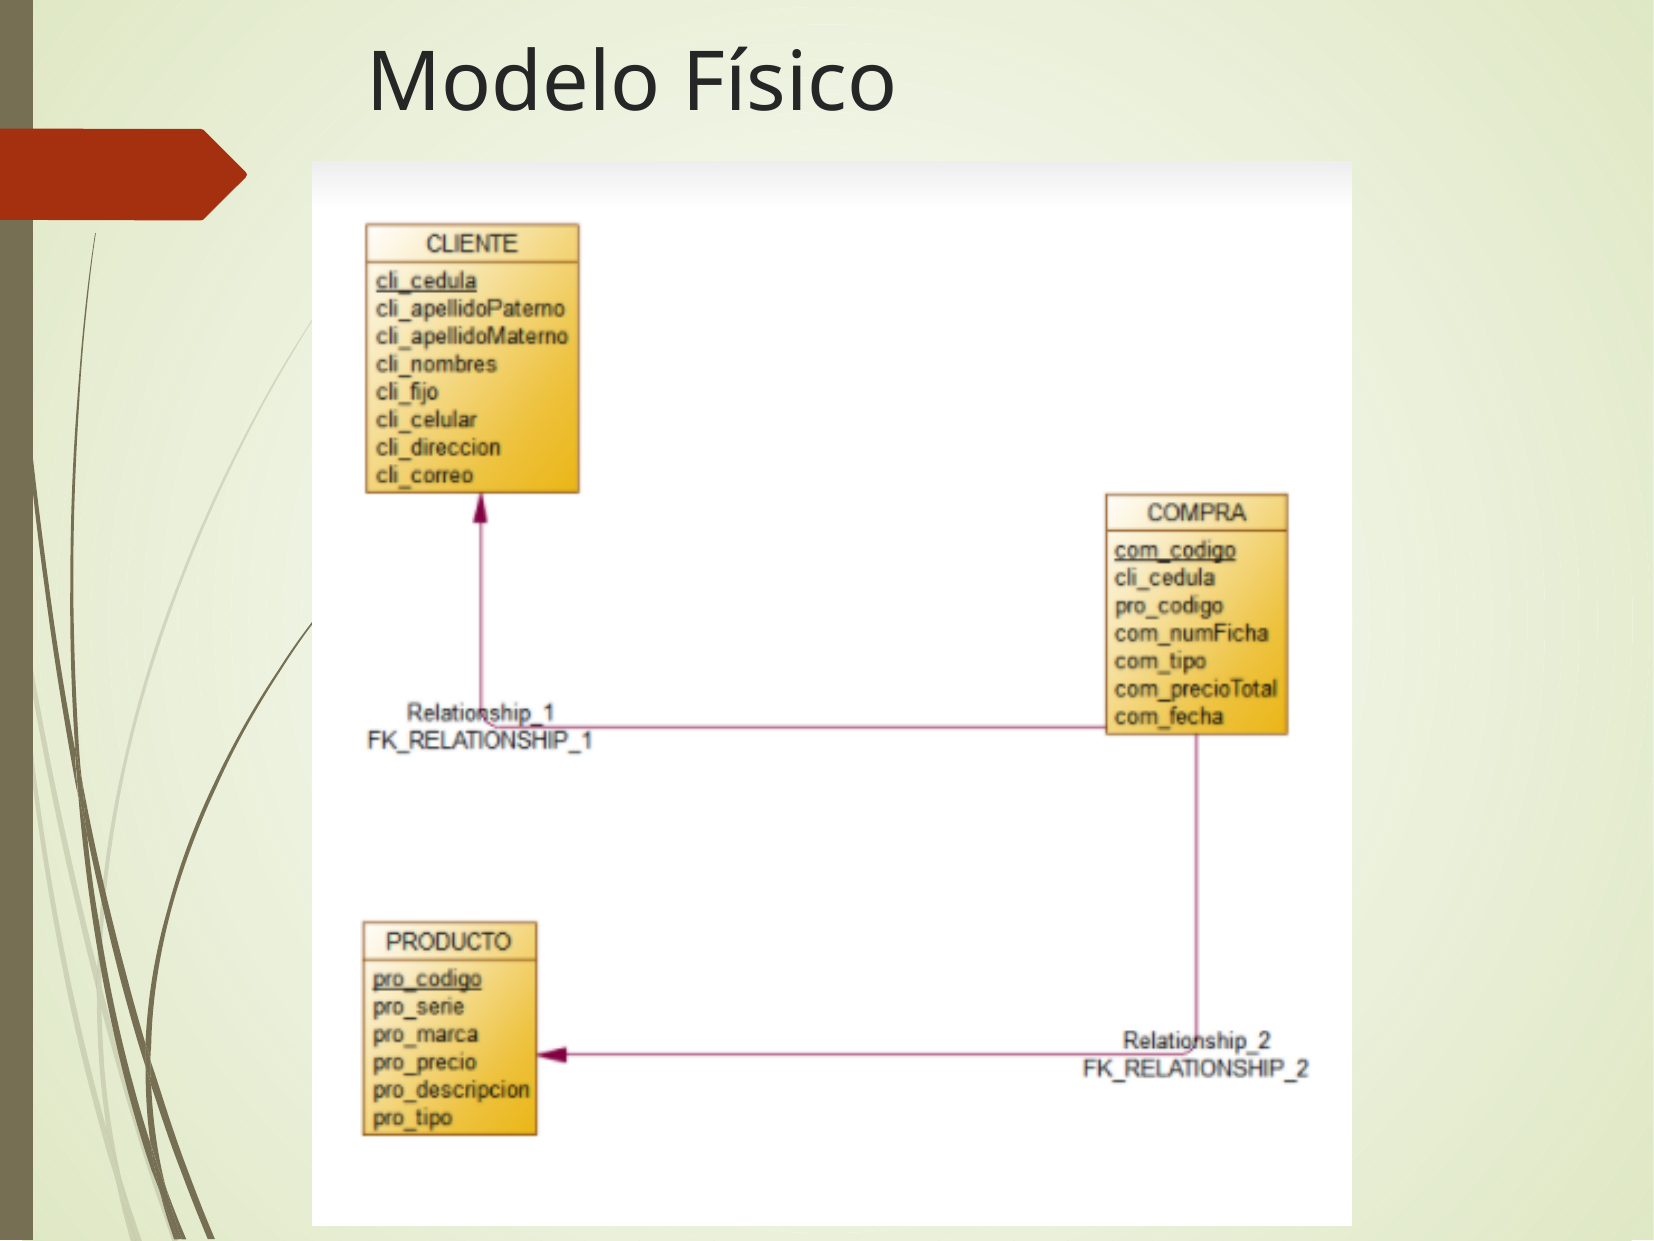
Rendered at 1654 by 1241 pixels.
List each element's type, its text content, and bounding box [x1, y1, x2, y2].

title Modelo Físico [351, 20, 1313, 146]
picture [312, 161, 1352, 1226]
